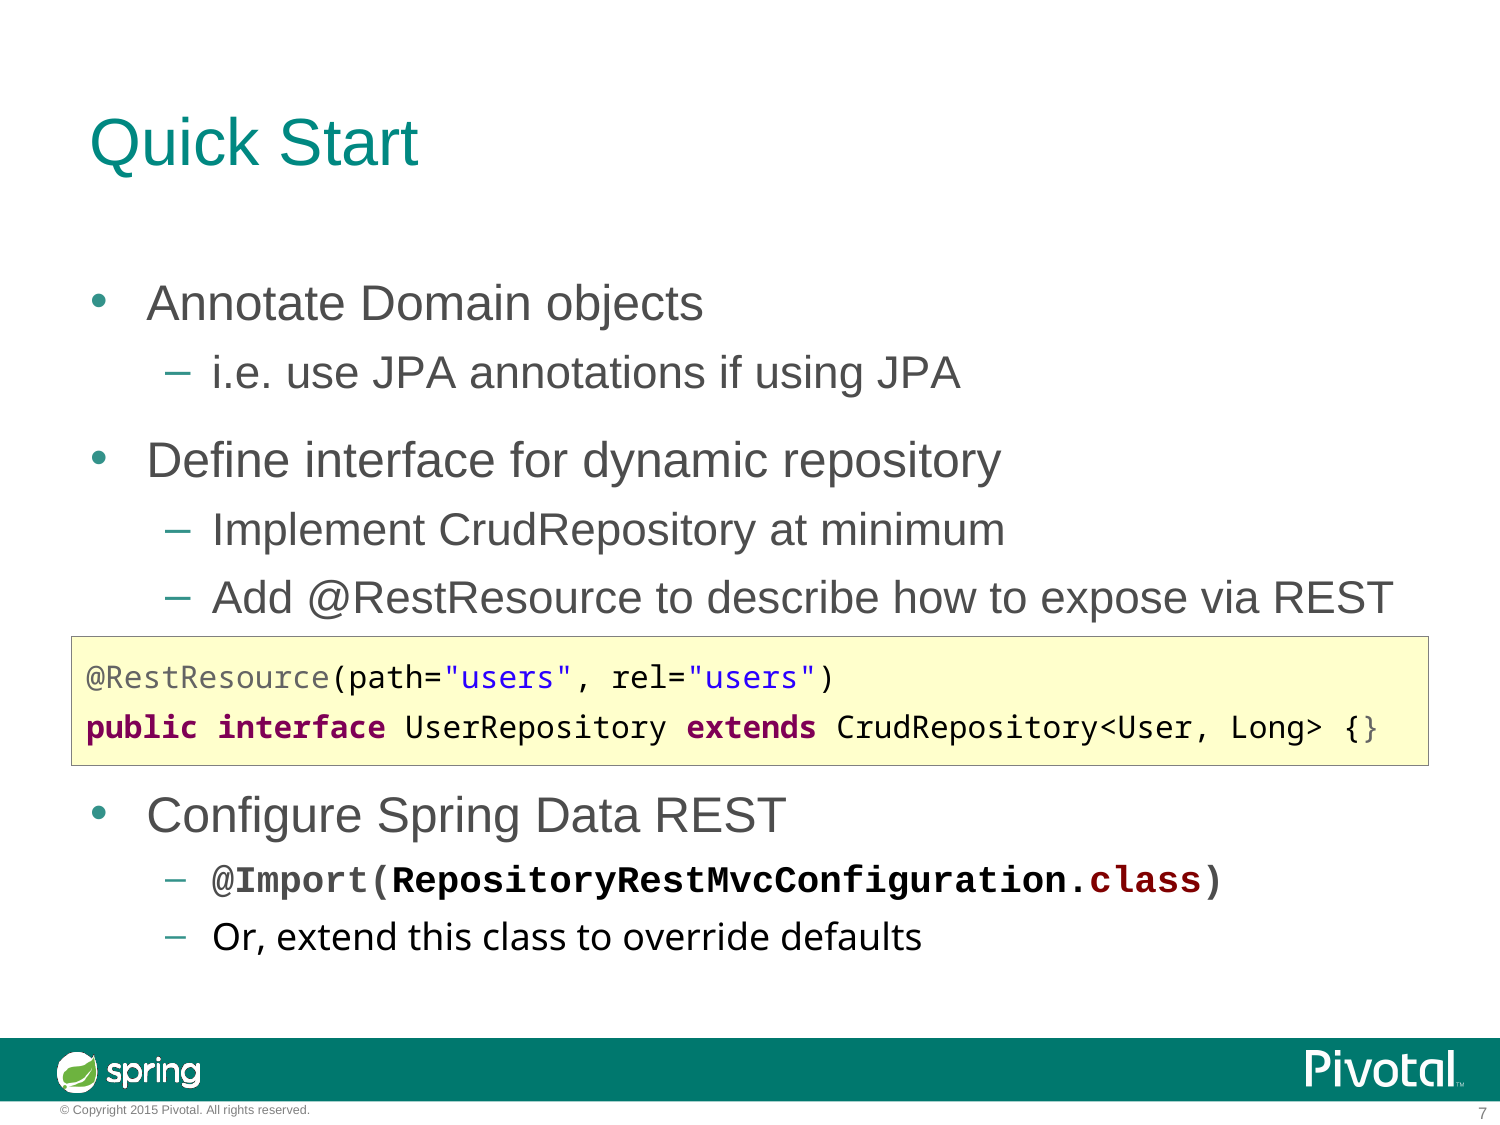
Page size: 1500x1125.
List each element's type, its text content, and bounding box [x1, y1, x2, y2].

picture [32, 1041, 210, 1103]
title Quick Start [75, 91, 1426, 187]
picture [1306, 1050, 1464, 1087]
list Annotate Domain objects i.e. use JPA annotations if using JPA Define interface for dynamic repository Implement CrudRepository at minimum Add @RestResource to describe how to expose via REST Configure Spring Data REST @Import(RepositoryRestMvcConfiguration.class) Or, extend this class to override defaults [75, 262, 1426, 636]
list @RestResource(path="users", rel="users") public interface UserRepository extends CrudRepository<User, Long> {} [71, 636, 1429, 766]
list Annotate Domain objects i.e. use JPA annotations if using JPA Define interface for dynamic repository Implement CrudRepository at minimum Add @RestResource to describe how to expose via REST Configure Spring Data REST @Import(RepositoryRestMvcConfiguration.class) Or, extend this class to override defaults [75, 766, 1426, 965]
